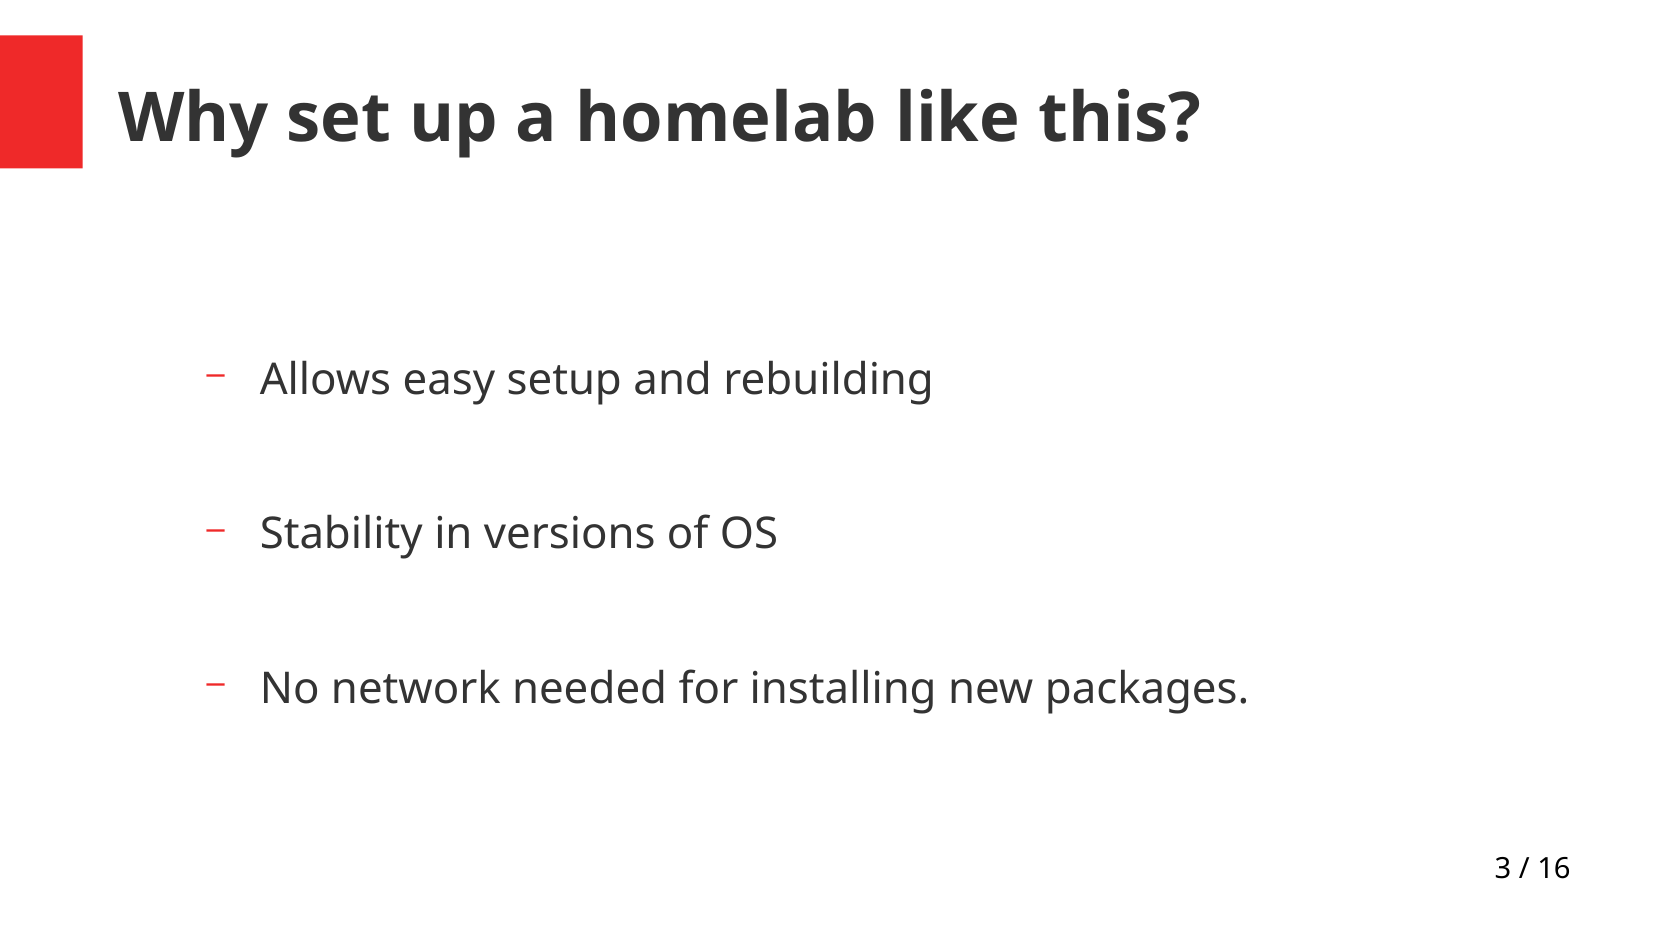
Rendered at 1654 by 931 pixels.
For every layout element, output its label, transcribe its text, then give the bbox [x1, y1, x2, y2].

title Why set up a homelab like this? [118, 37, 1571, 193]
list Allows easy setup and rebuilding Stability in versions of OS No network needed for installing new packages. [118, 265, 1536, 806]
